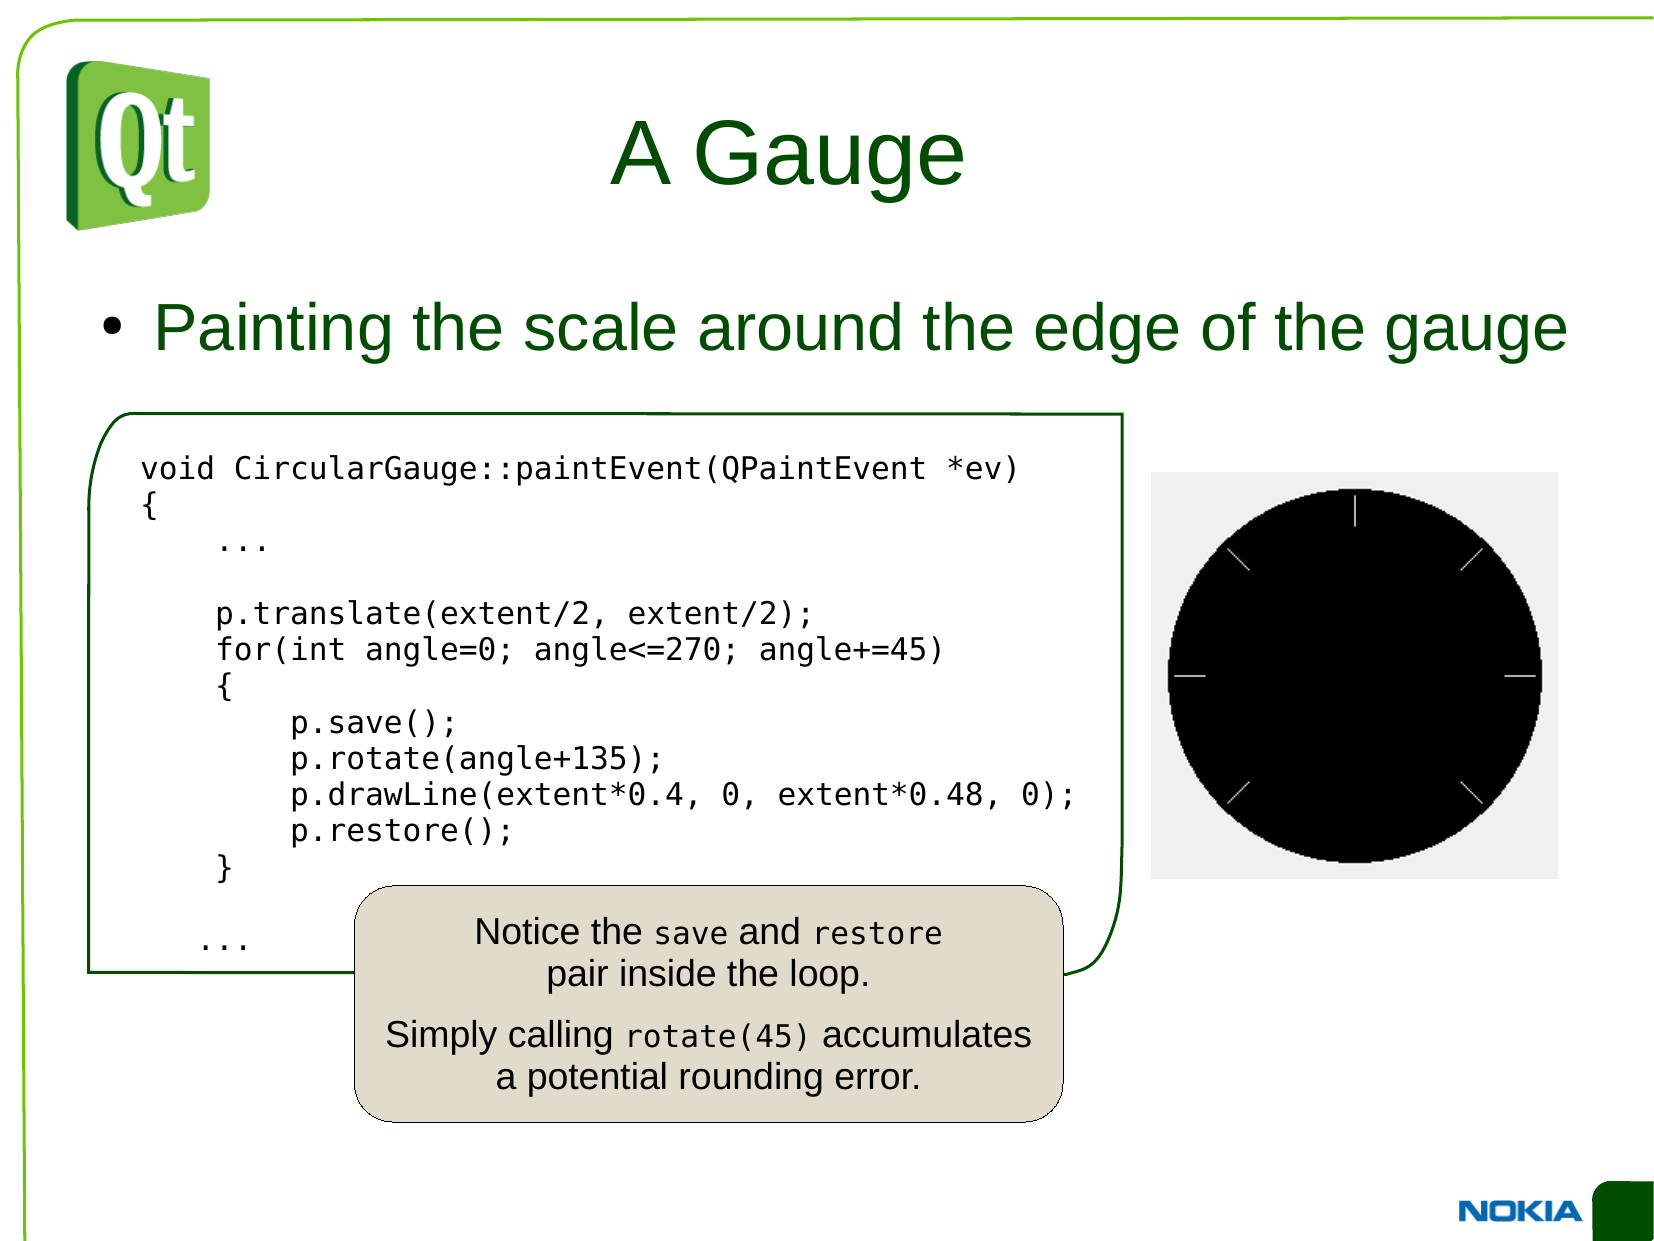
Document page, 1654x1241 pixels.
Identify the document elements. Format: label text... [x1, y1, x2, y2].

picture [66, 61, 210, 231]
text_box Notice the save and restore pair inside the loop. Simply calling rotate(45) accumulates a potential rounding error. [354, 885, 1064, 1123]
title A Gauge [251, 49, 1327, 257]
picture [1151, 472, 1558, 879]
text_box void CircularGauge::paintEvent(QPaintEvent *ev) { ... p.translate(extent/2, extent/2); for(int angle=0; angle<=270; angle+=45) { p.save(); p.rotate(angle+135); p.drawLine(extent*0.4, 0, extent*0.48, 0); p.restore(); } ... [125, 442, 1093, 966]
list Painting the scale around the edge of the gauge [82, 290, 1595, 1094]
picture [1459, 1200, 1583, 1222]
